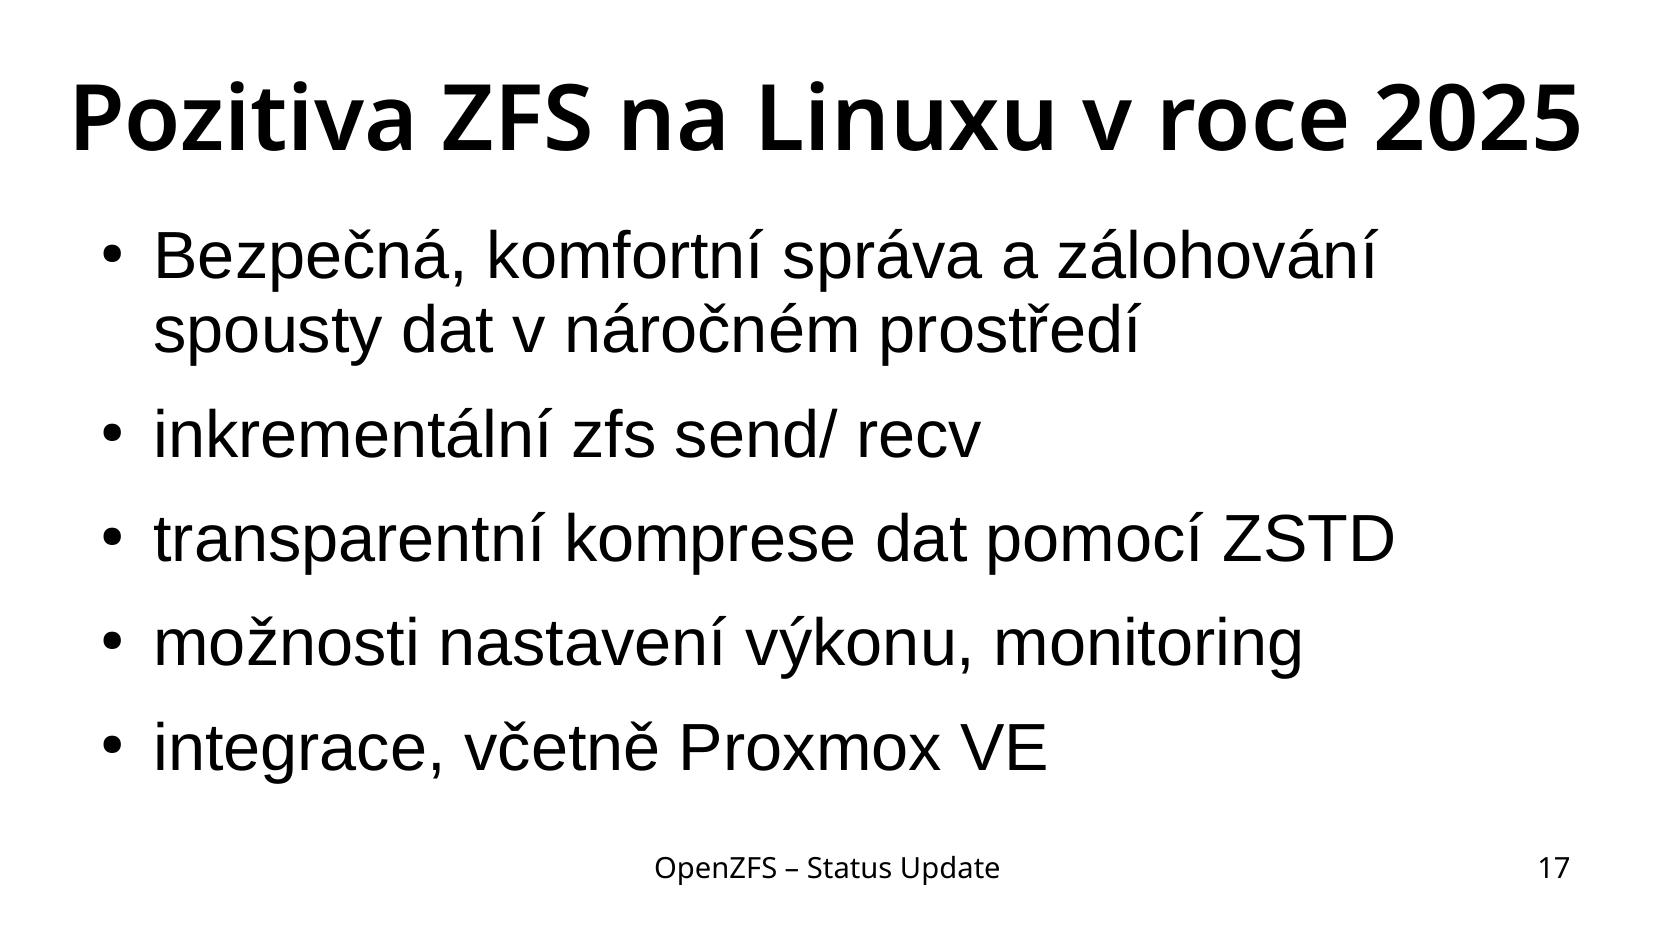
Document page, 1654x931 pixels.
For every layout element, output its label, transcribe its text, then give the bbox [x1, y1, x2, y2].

list Bezpečná, komfortní správa a zálohování spousty dat v náročném prostředí inkrementální zfs send/ recv transparentní komprese dat pomocí ZSTD možnosti nastavení výkonu, monitoring integrace, včetně Proxmox VE [82, 217, 1571, 826]
title Pozitiva ZFS na Linuxu v roce 2025 [61, 37, 1592, 193]
